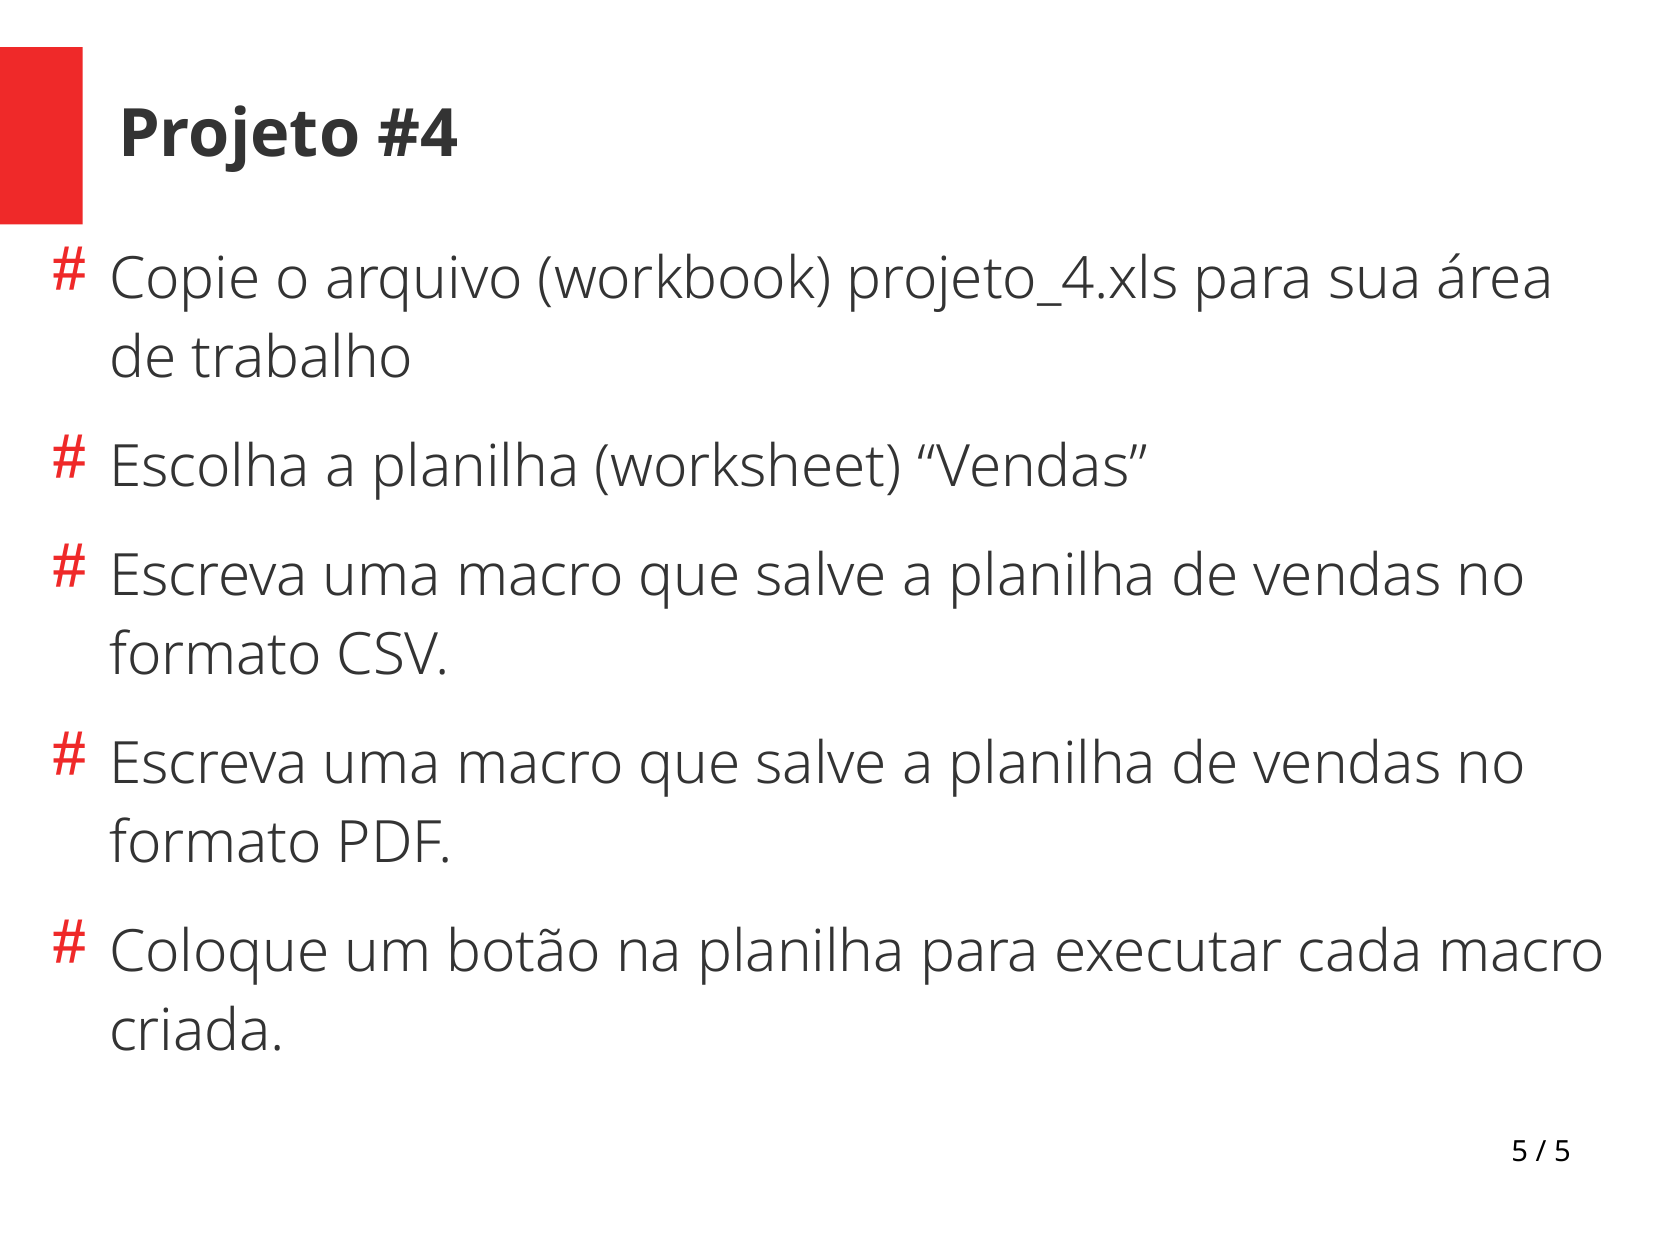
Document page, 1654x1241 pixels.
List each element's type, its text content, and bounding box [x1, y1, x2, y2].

list Copie o arquivo (workbook) projeto_4.xls para sua área de trabalho Escolha a planilha (worksheet) “Vendas” Escreva uma macro que salve a planilha de vendas no formato CSV. Escreva uma macro que salve a planilha de vendas no formato PDF. Coloque um botão na planilha para executar cada macro criada. [35, 236, 1607, 1111]
title Projeto #4 [118, 49, 1571, 213]
